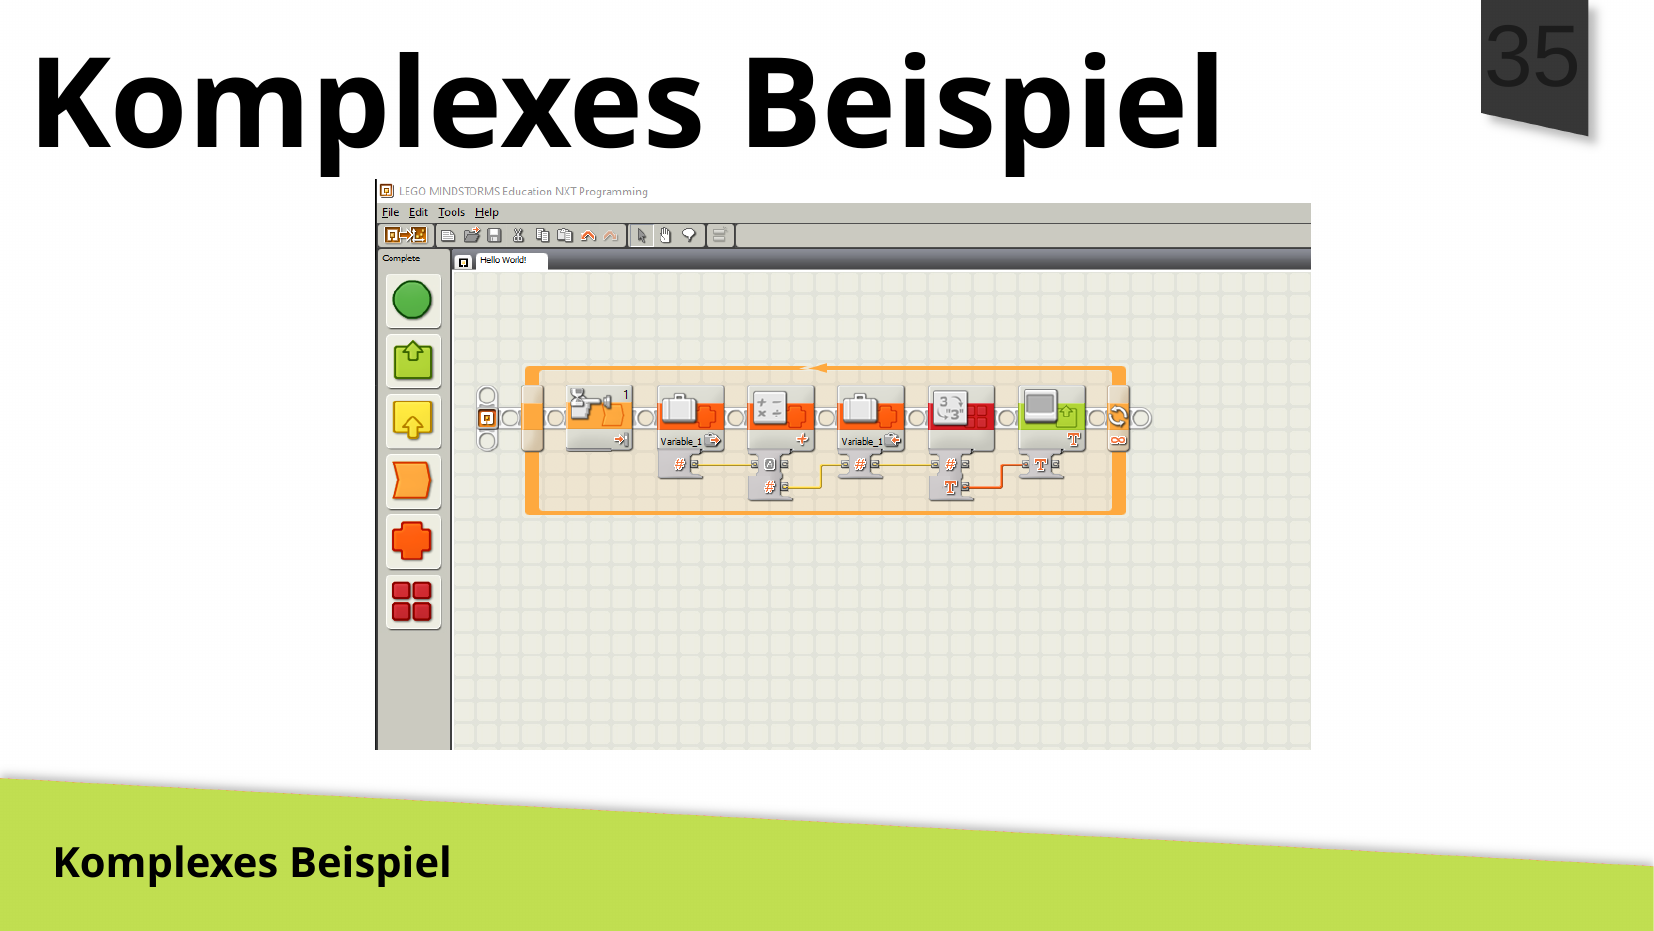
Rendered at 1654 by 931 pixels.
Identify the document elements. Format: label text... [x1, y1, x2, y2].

text_box Komplexes Beispiel [37, 825, 863, 901]
title Komplexes Beispiel [28, 17, 1454, 181]
text_box <Foliennummer> [1145, 0, 1597, 151]
picture [0, 0, 1654, 931]
